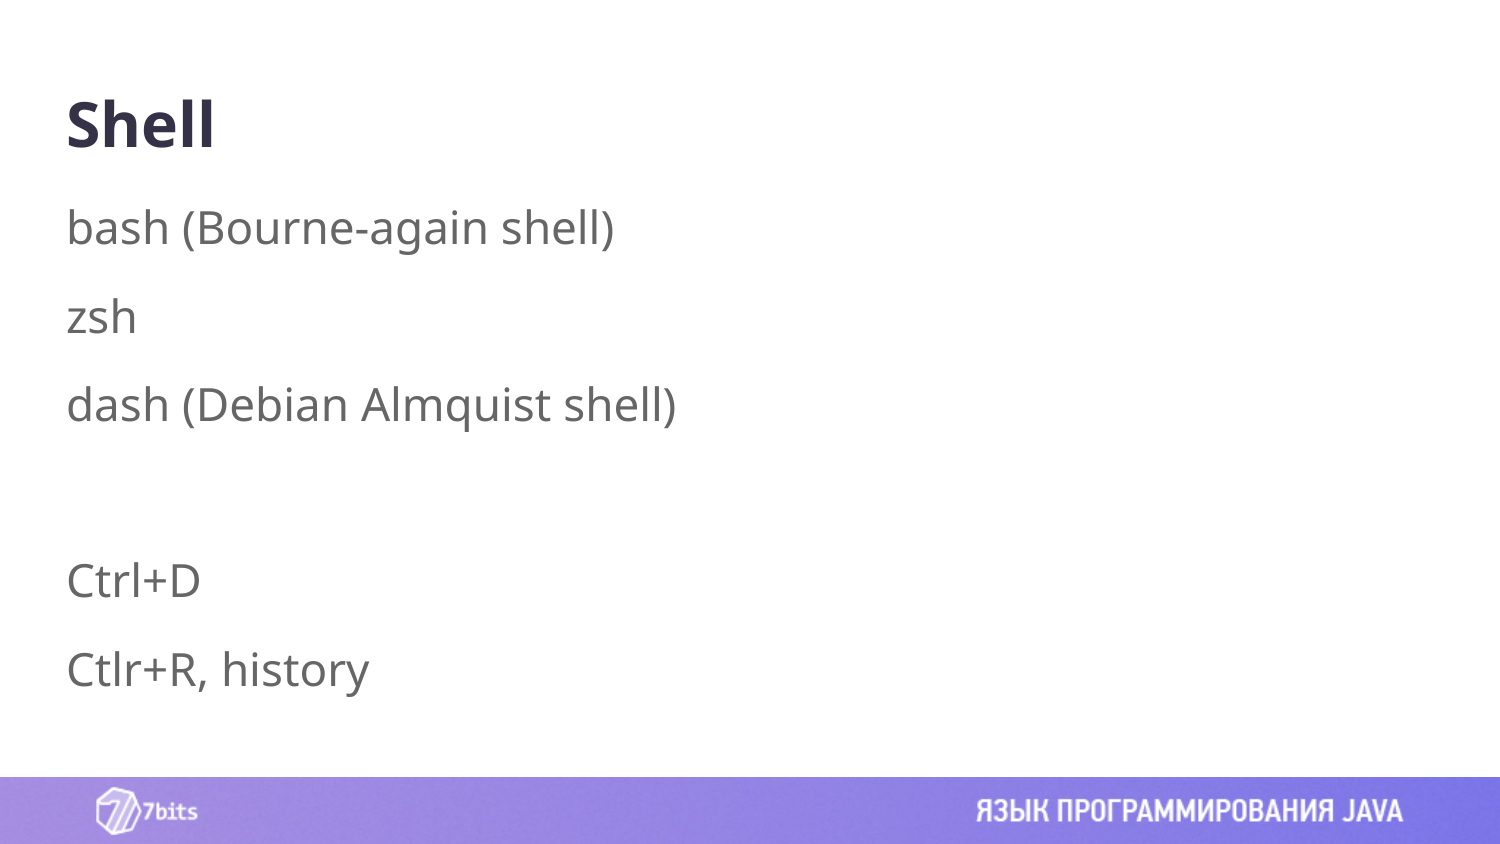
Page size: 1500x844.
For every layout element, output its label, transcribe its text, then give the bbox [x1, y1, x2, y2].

title Shell [51, 69, 1449, 164]
list bash (Bourne-again shell) zsh dash (Debian Almquist shell) Ctrl+D Ctlr+R, history [51, 184, 1449, 745]
picture [0, 777, 1500, 844]
